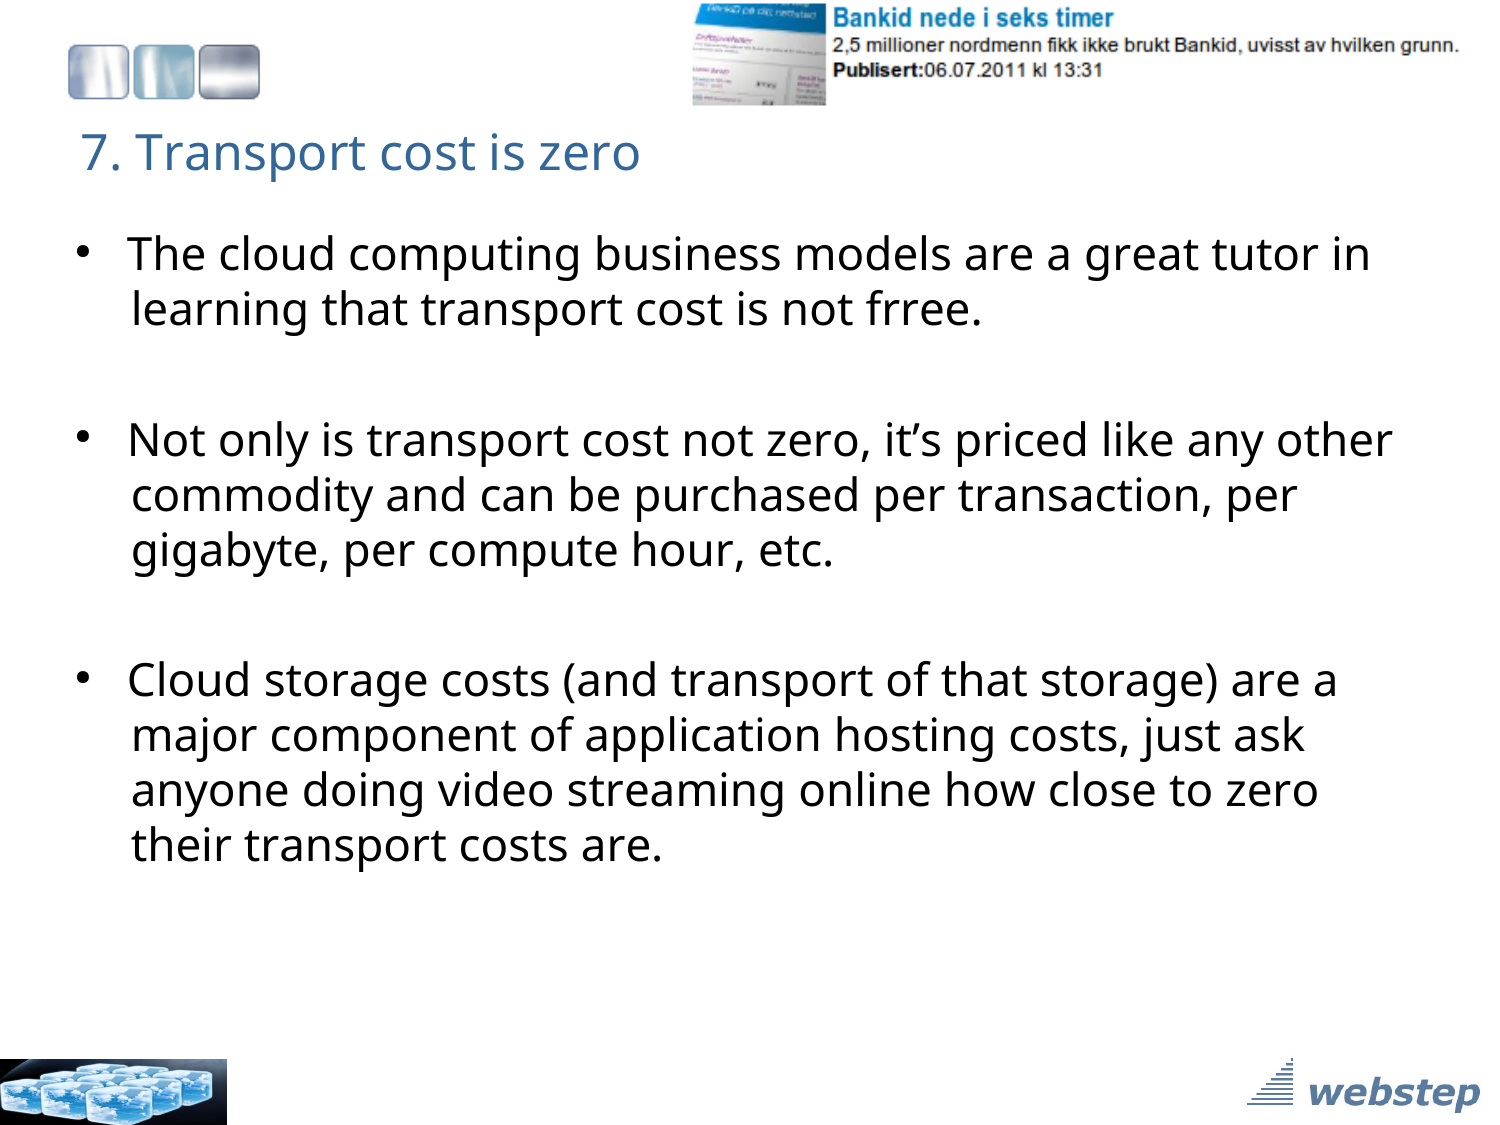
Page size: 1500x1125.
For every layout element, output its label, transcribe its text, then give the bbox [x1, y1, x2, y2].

subtitle The cloud computing business models are a great tutor in learning that transport cost is not frree. Not only is transport cost not zero, it’s priced like any other commodity and can be purchased per transaction, per gigabyte, per compute hour, etc. Cloud storage costs (and transport of that storage) are a major component of application hosting costs, just ask anyone doing video streaming online how close to zero their transport costs are. [74, 176, 1423, 920]
title 7. Transport cost is zero [72, 73, 1423, 228]
picture [1234, 1047, 1495, 1118]
picture [0, 1059, 227, 1125]
picture [678, 0, 1500, 113]
picture [64, 42, 266, 104]
